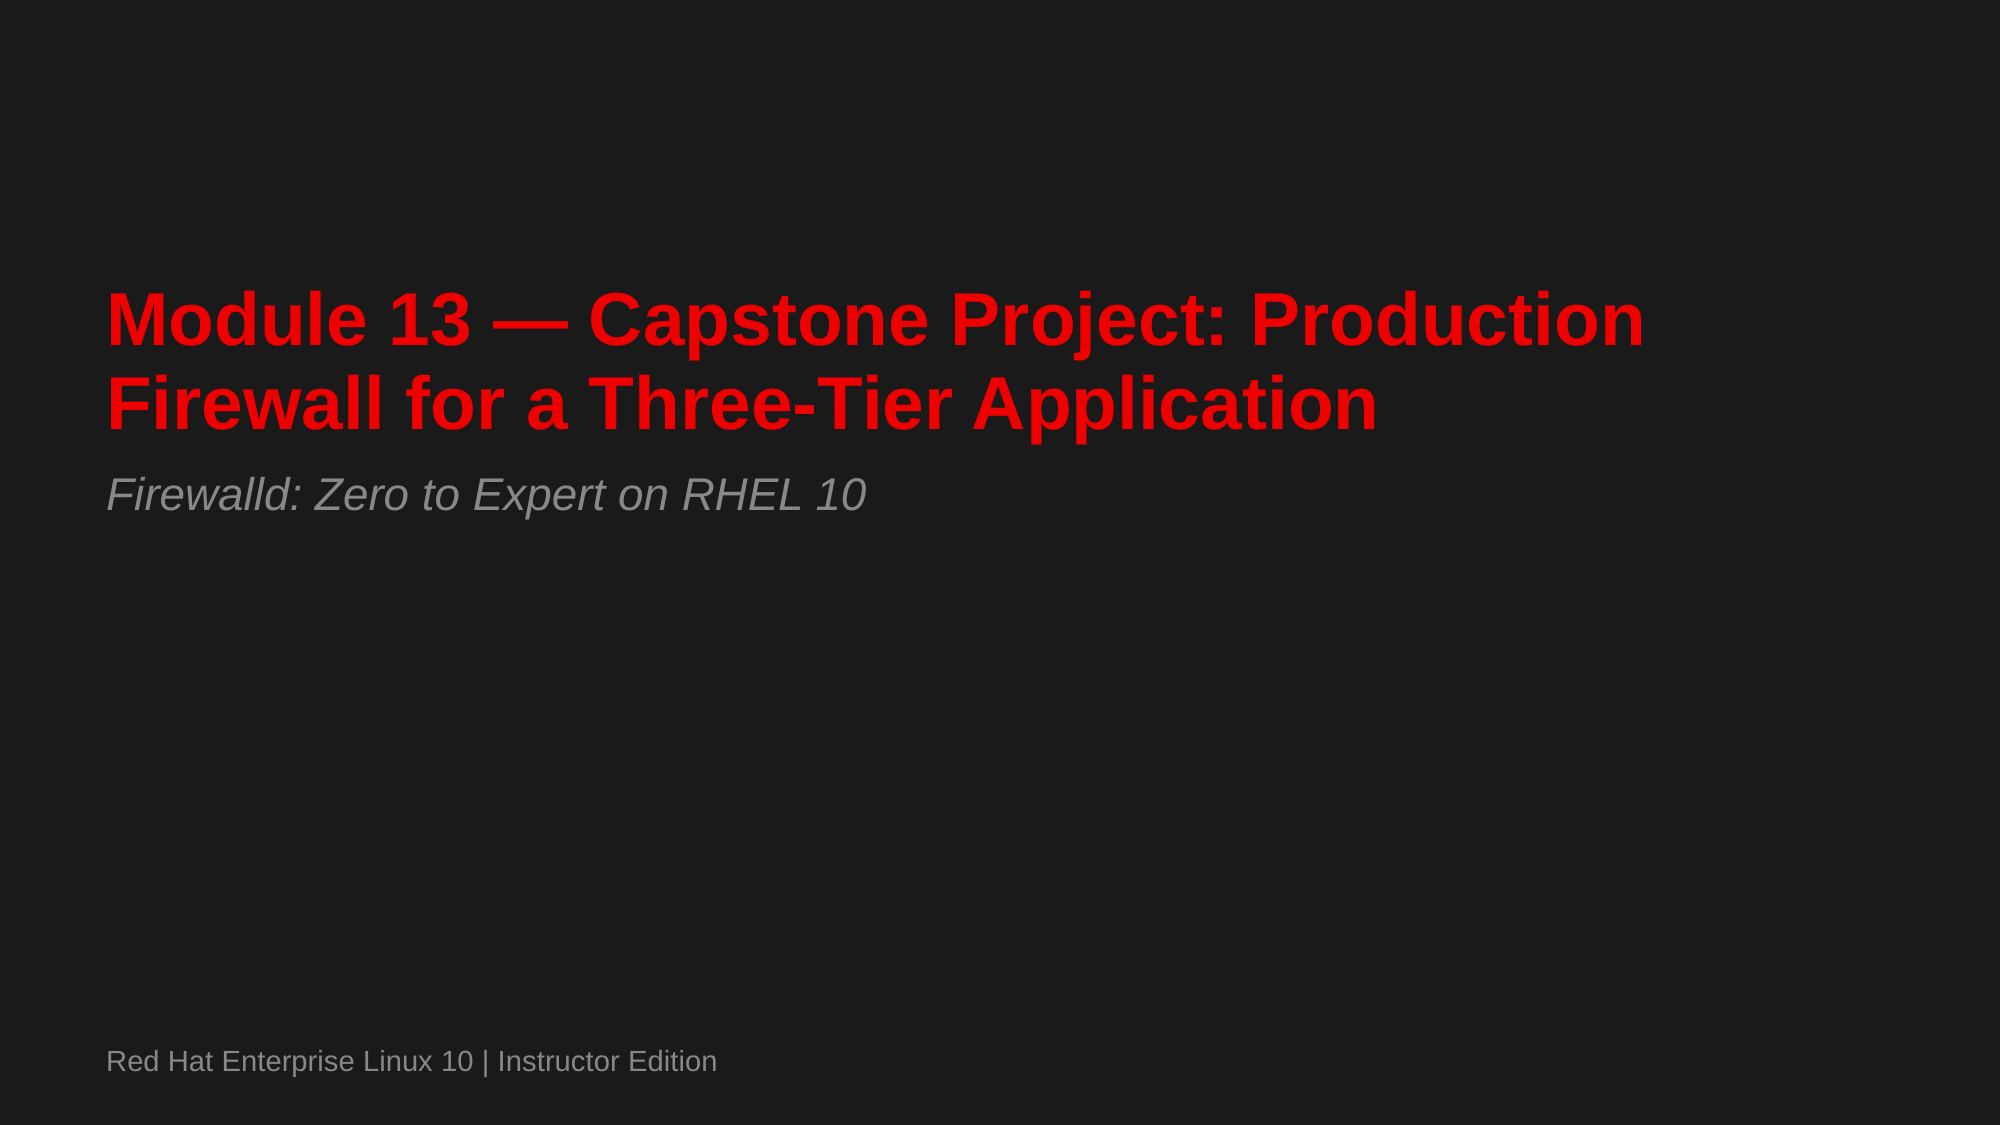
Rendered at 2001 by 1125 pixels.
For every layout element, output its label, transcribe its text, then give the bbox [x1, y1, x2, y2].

text_box Module 13 — Capstone Project: Production Firewall for a Three-Tier Application Firewalld: Zero to Expert on RHEL 10 [88, 265, 1912, 562]
text_box Red Hat Enterprise Linux 10 | Instructor Edition [88, 1033, 1912, 1093]
